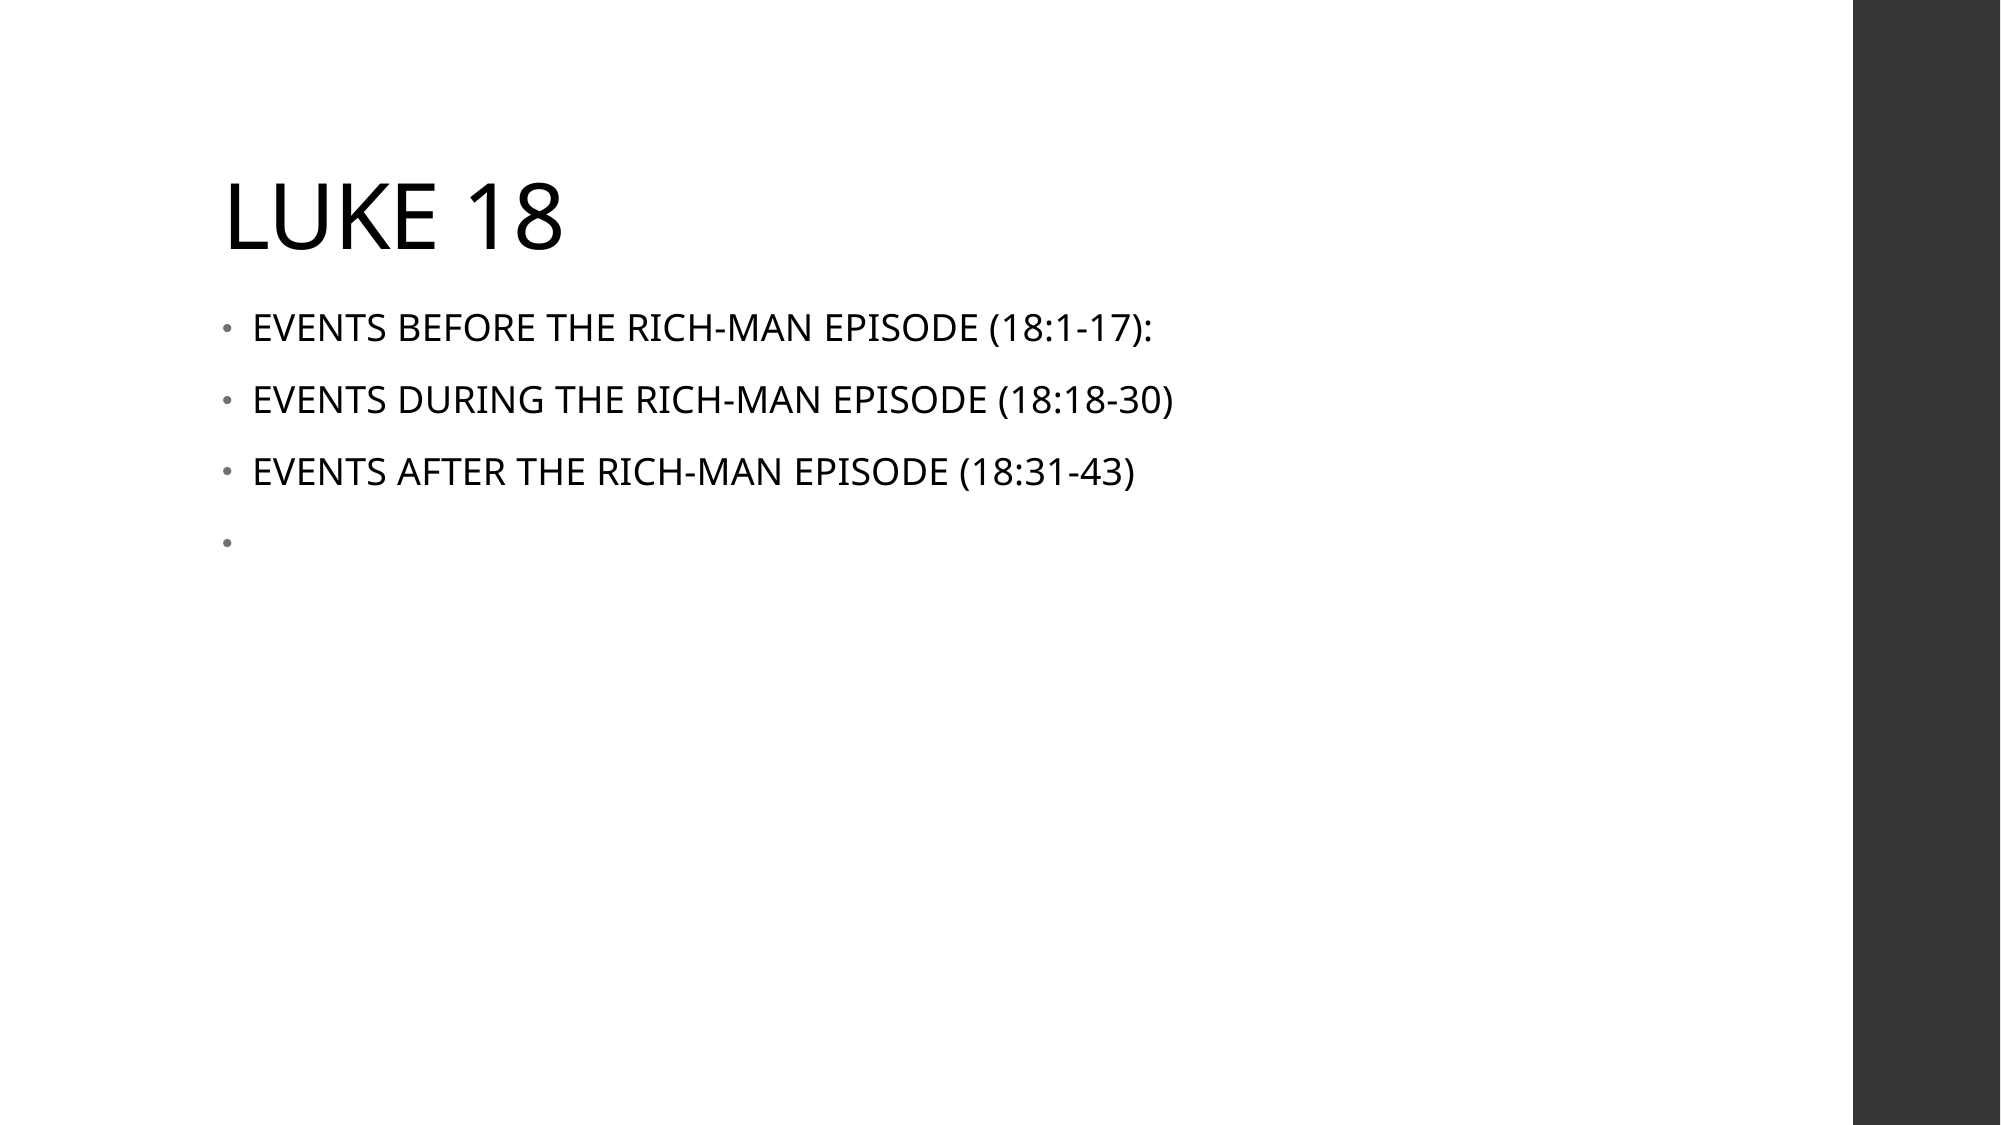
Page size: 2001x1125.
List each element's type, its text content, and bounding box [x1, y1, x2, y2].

title LUKE 18 [206, 60, 1797, 278]
list EVENTS BEFORE THE RICH-MAN EPISODE (18:1-17): EVENTS DURING THE RICH-MAN EPISODE (18:18-30) EVENTS AFTER THE RICH-MAN EPISODE (18:31-43) [206, 299, 1617, 1014]
